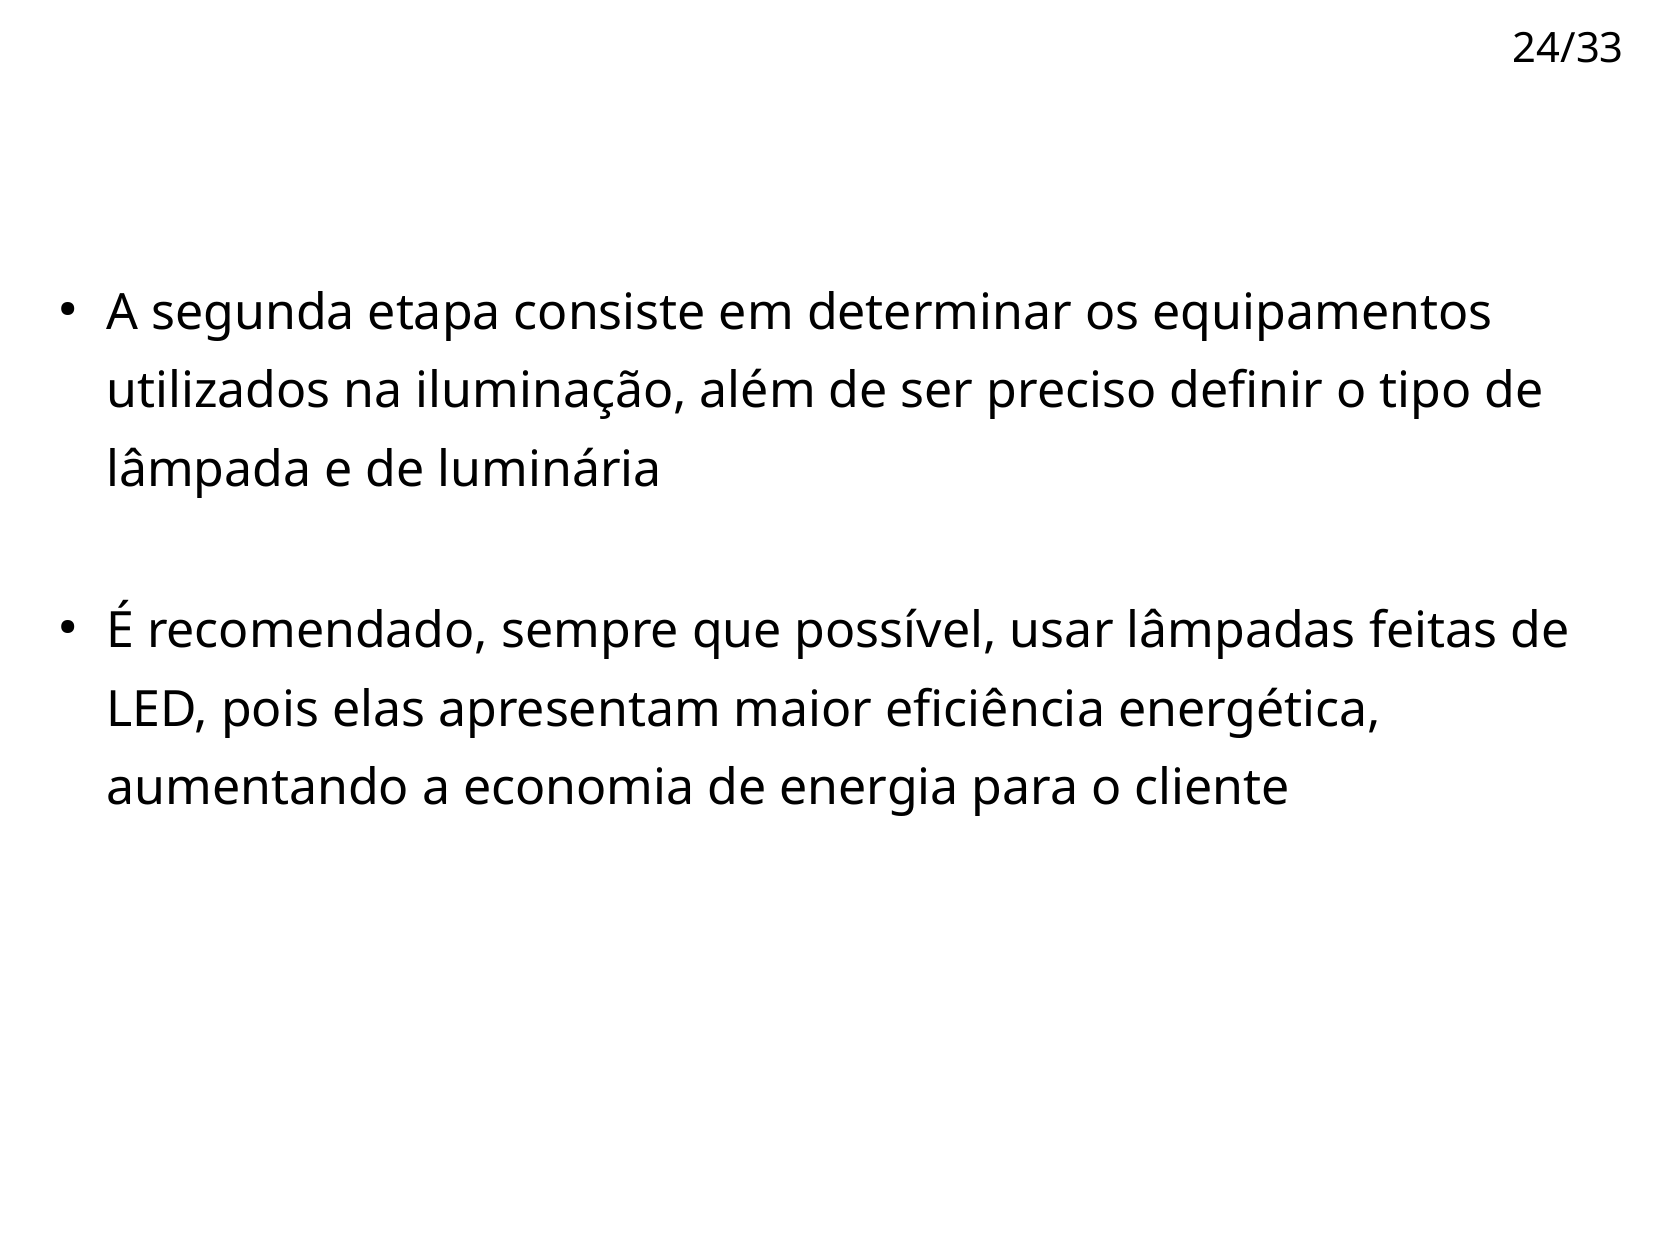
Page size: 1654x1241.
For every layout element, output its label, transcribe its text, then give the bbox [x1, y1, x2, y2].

list A segunda etapa consiste em determinar os equipamentos utilizados na iluminação, além de ser preciso definir o tipo de lâmpada e de luminária É recomendado, sempre que possível, usar lâmpadas feitas de LED, pois elas apresentam maior eficiência energética, aumentando a economia de energia para o cliente [59, 265, 1625, 1211]
